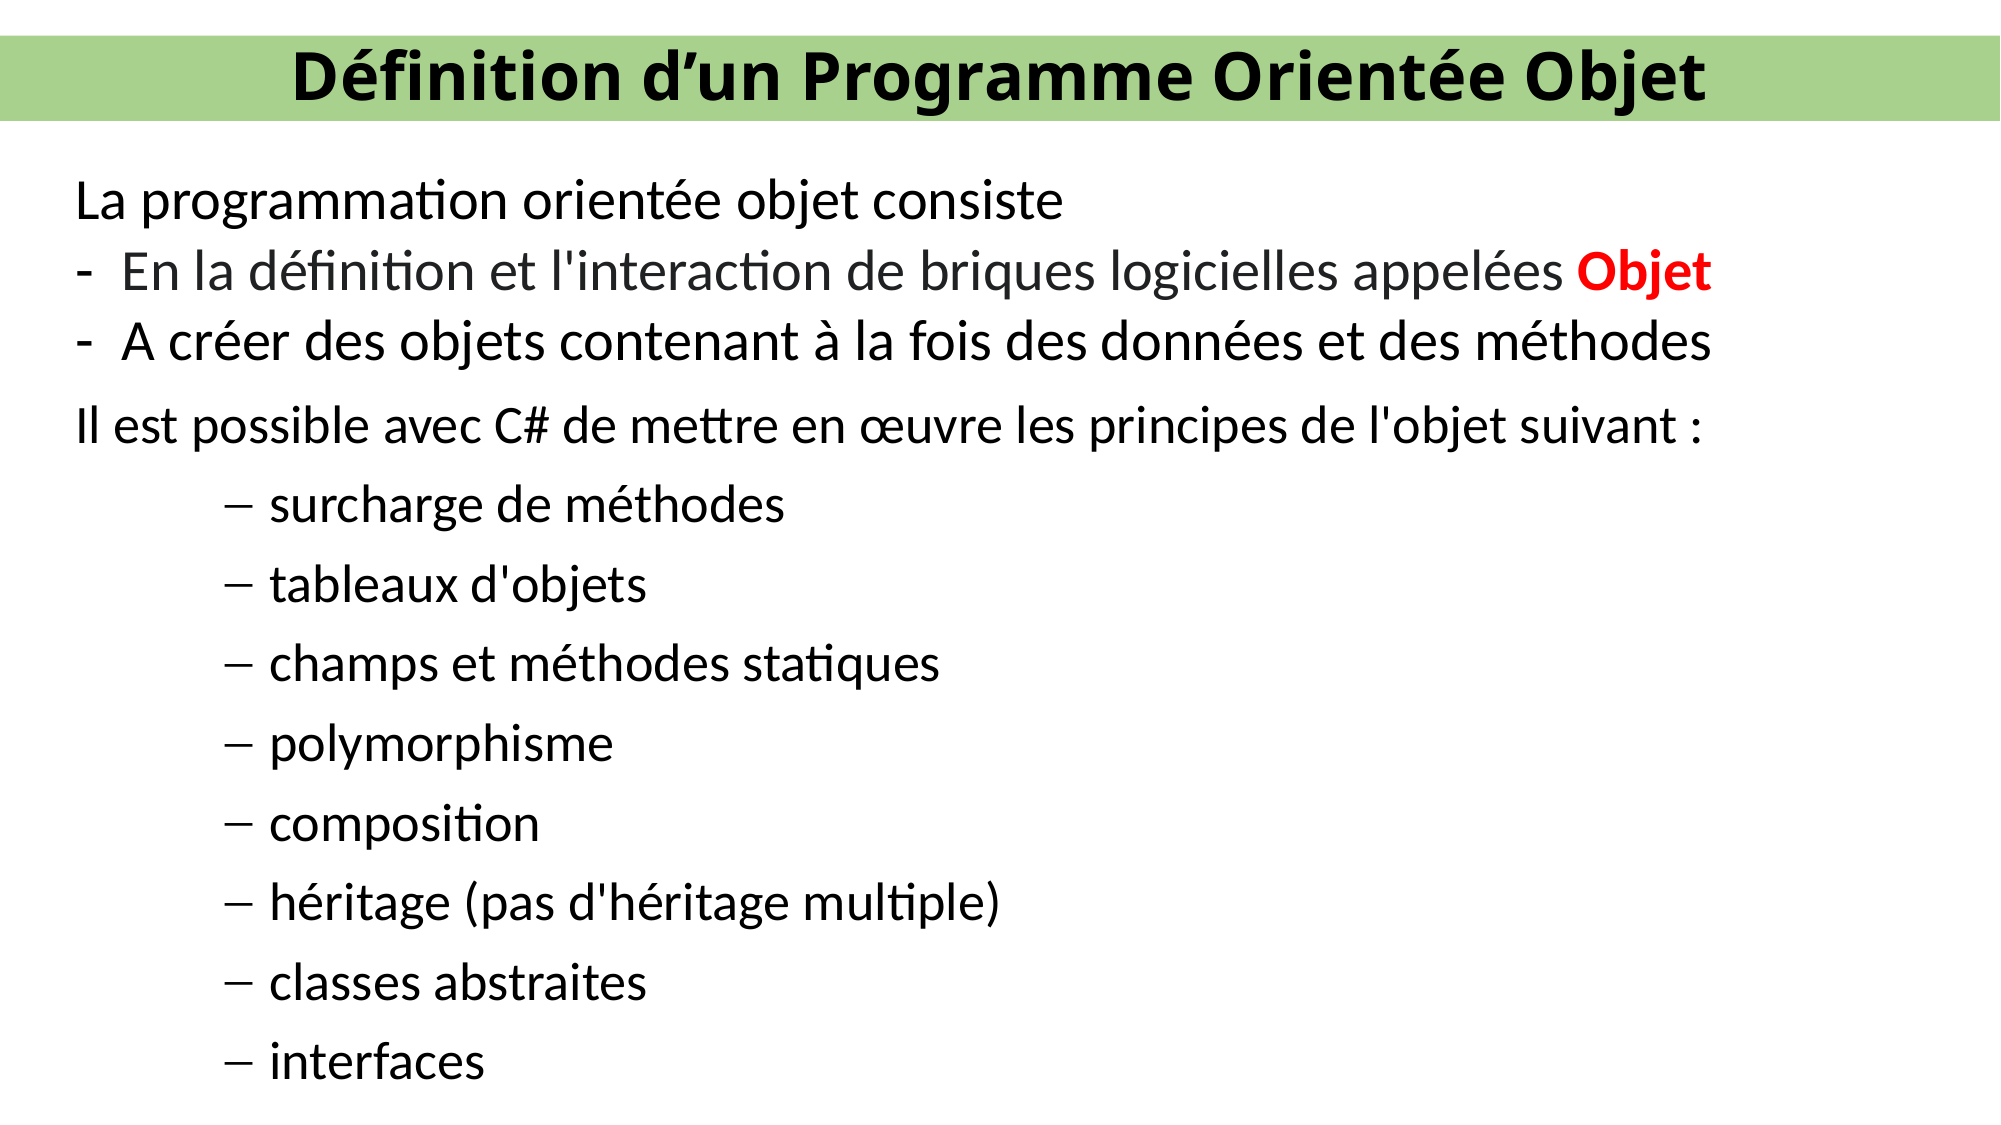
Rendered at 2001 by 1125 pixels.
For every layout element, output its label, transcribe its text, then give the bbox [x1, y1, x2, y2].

text_box Il est possible avec C# de mettre en œuvre les principes de l'objet suivant : surcharge de méthodes tableaux d'objets champs et méthodes statiques polymorphisme composition héritage (pas d'héritage multiple) classes abstraites interfaces [60, 381, 1888, 1106]
text_box La programmation orientée objet consiste En la définition et l'interaction de briques logicielles appelées Objet A créer des objets contenant à la fois des données et des méthodes [60, 154, 1941, 382]
title Définition d’un Programme Orientée Objet [0, 35, 2000, 121]
